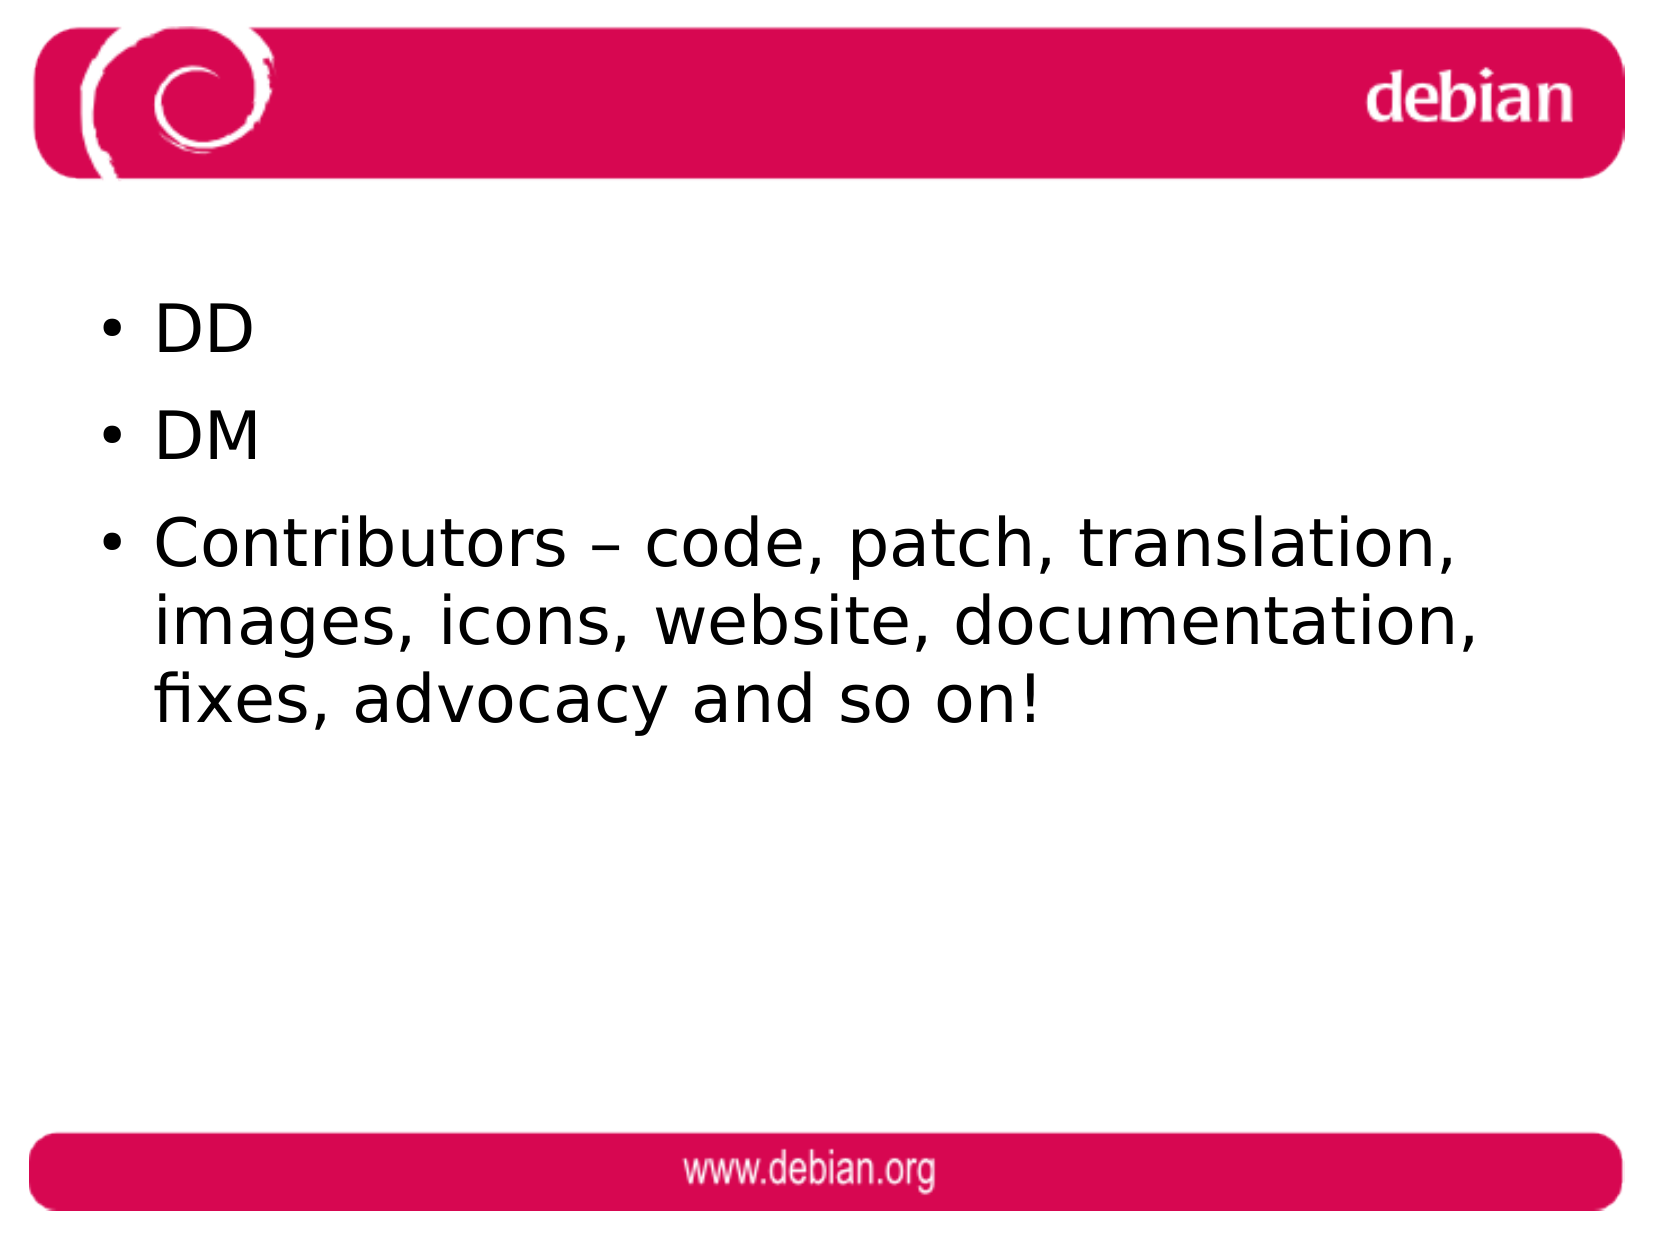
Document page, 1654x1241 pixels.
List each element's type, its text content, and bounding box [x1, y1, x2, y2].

list DD DM Contributors – code, patch, translation, images, icons, website, documentation, fixes, advocacy and so on! [82, 290, 1571, 1094]
picture [29, 7, 1625, 1211]
